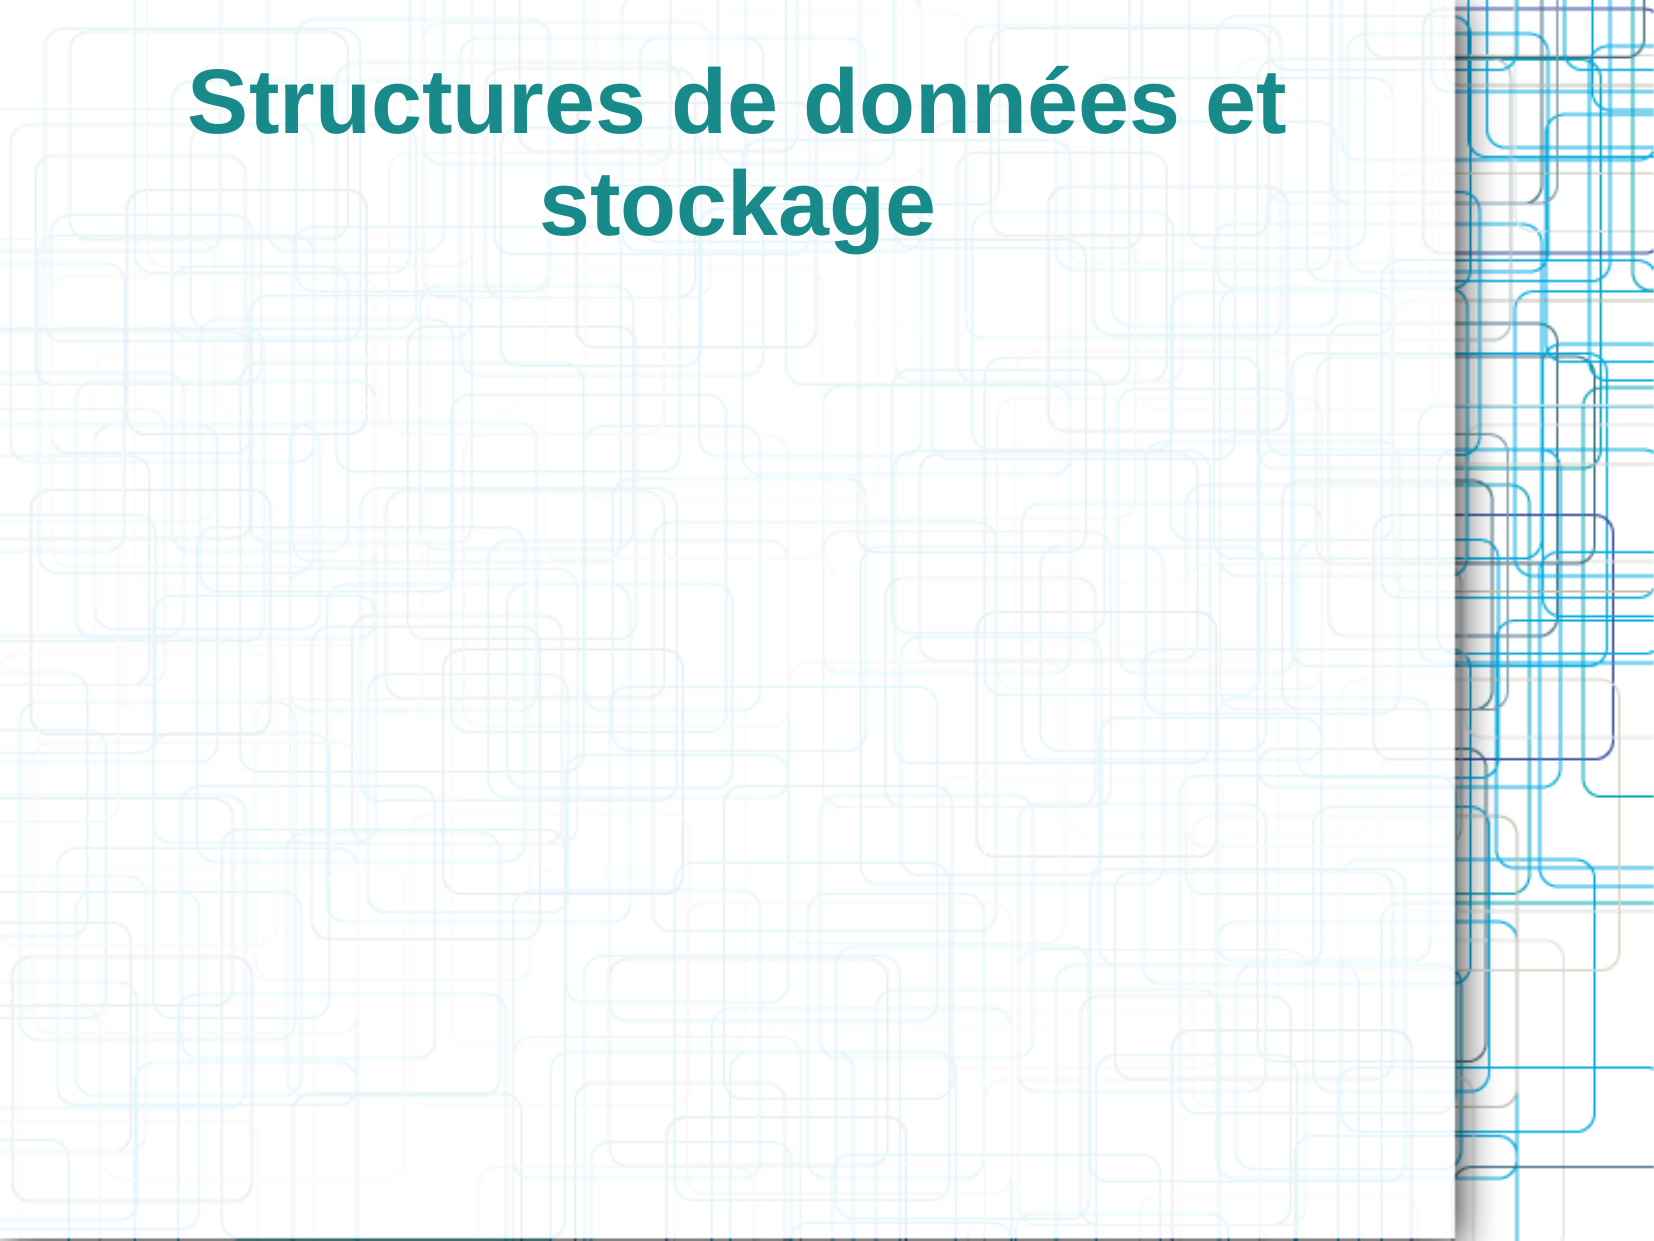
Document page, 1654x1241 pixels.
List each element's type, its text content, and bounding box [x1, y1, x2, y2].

picture [0, 0, 1654, 1241]
title Structures de données et stockage [59, 49, 1418, 257]
